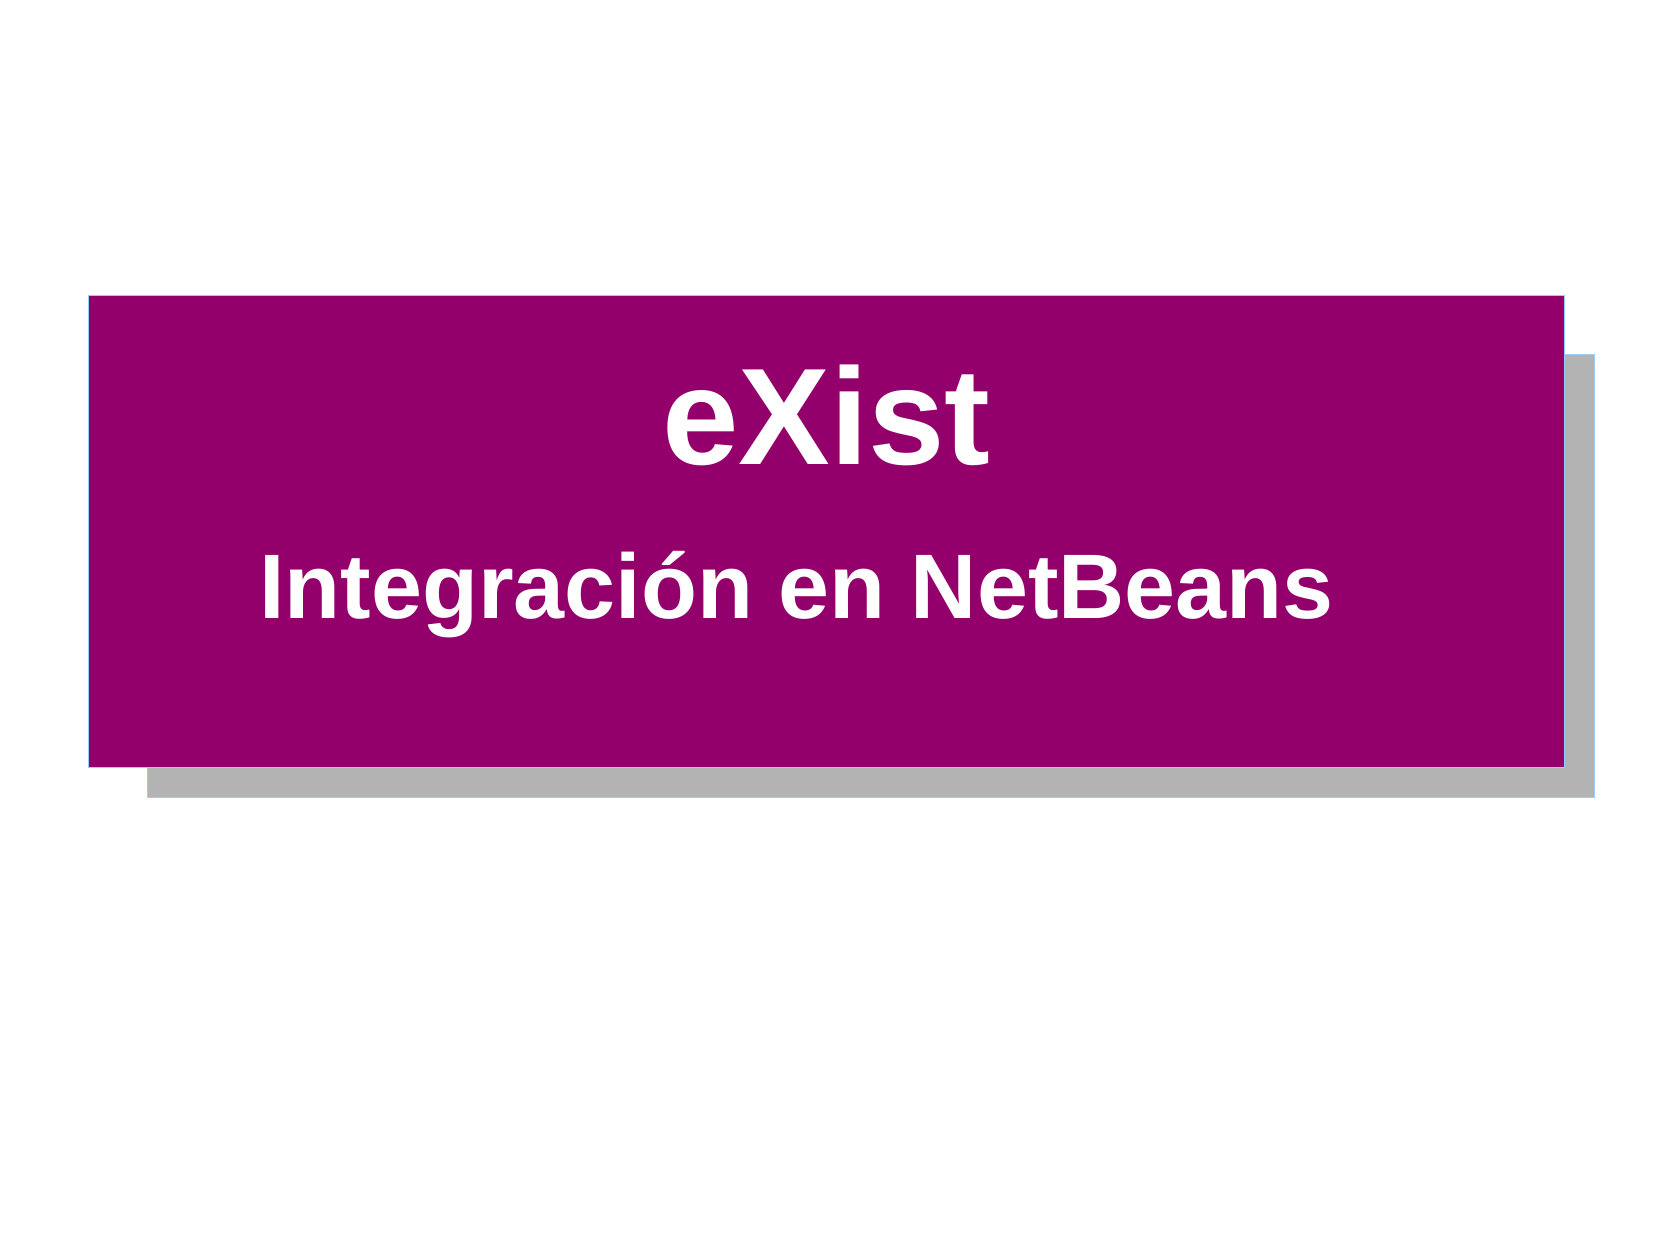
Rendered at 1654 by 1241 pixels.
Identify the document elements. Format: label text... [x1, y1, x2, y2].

text_box [147, 354, 1595, 798]
text_box eXist Integración en NetBeans [88, 295, 1565, 768]
